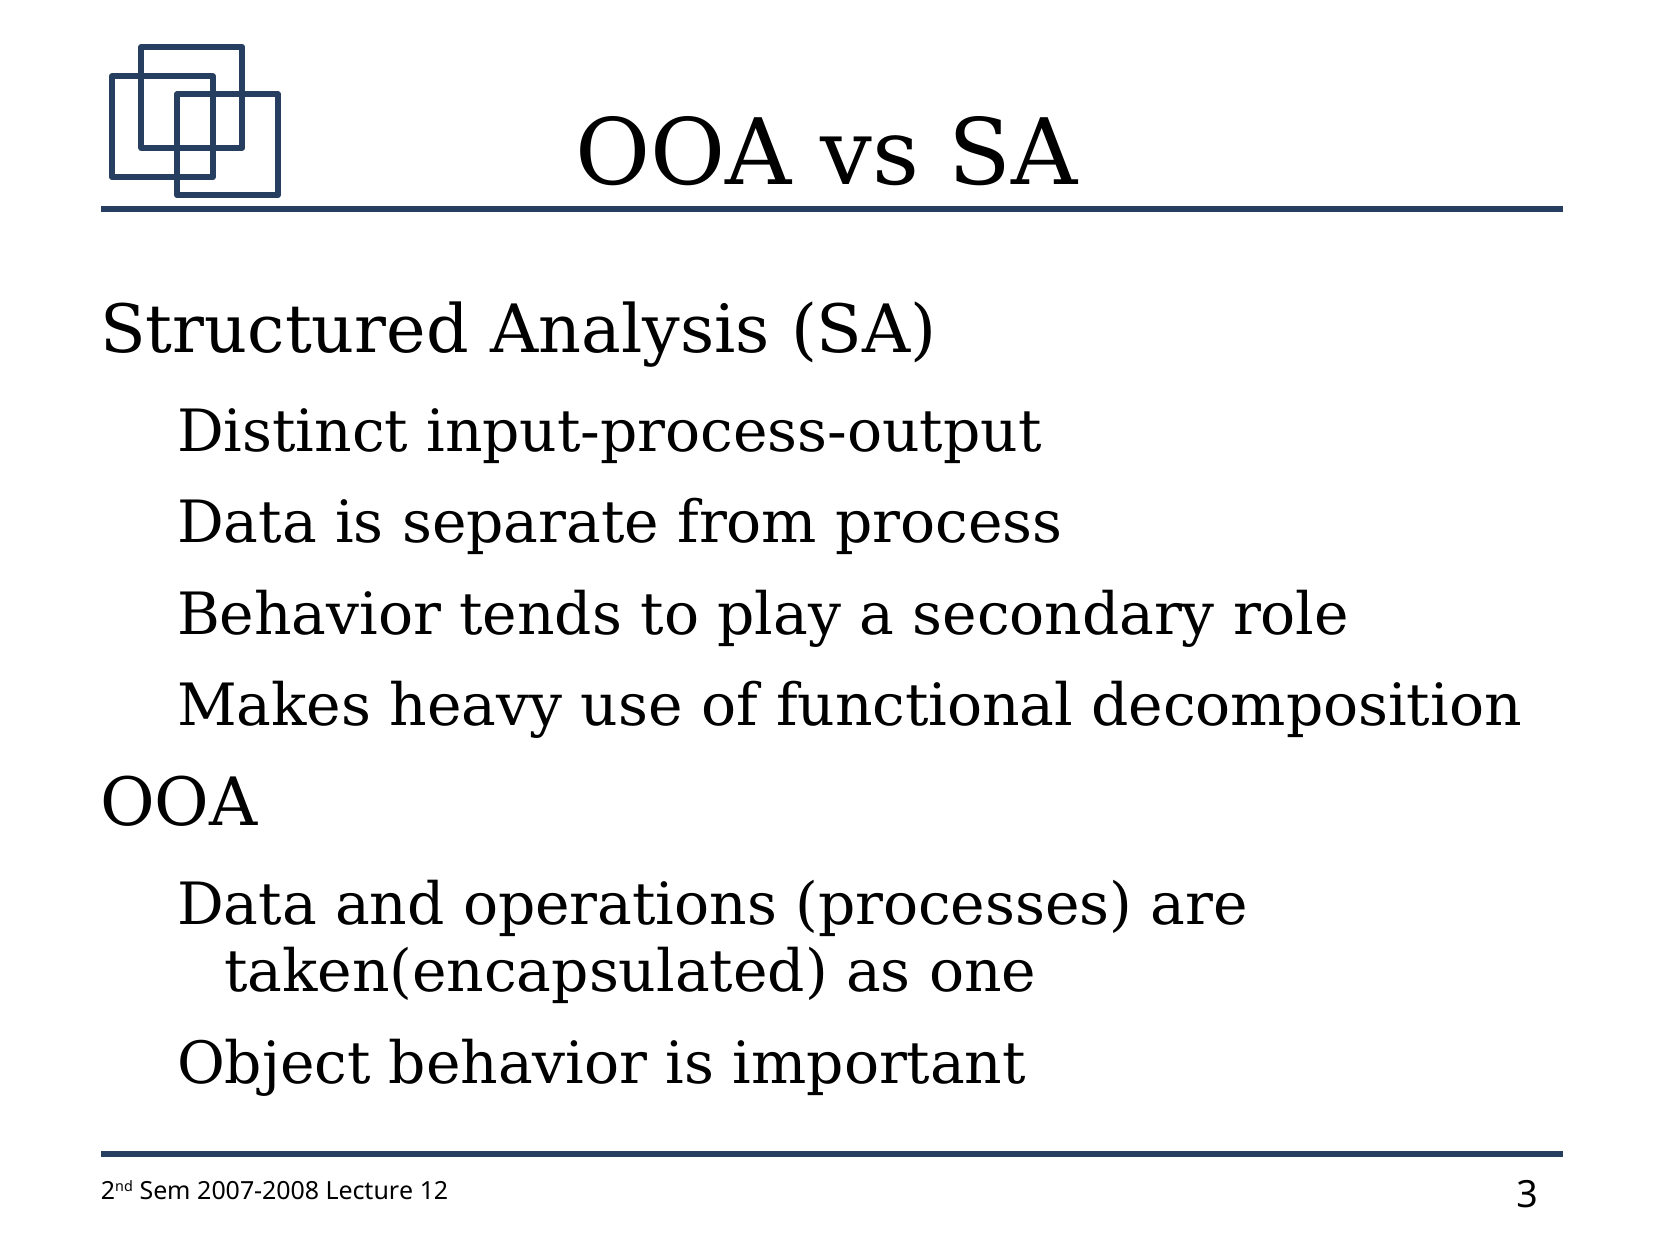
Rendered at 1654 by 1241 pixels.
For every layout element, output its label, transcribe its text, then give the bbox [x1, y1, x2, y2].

title OOA vs SA [82, 49, 1571, 257]
list Structured Analysis (SA) Distinct input-process-output Data is separate from process Behavior tends to play a secondary role Makes heavy use of functional decomposition OOA Data and operations (processes) are taken(encapsulated) as one Object behavior is important [82, 290, 1571, 1109]
